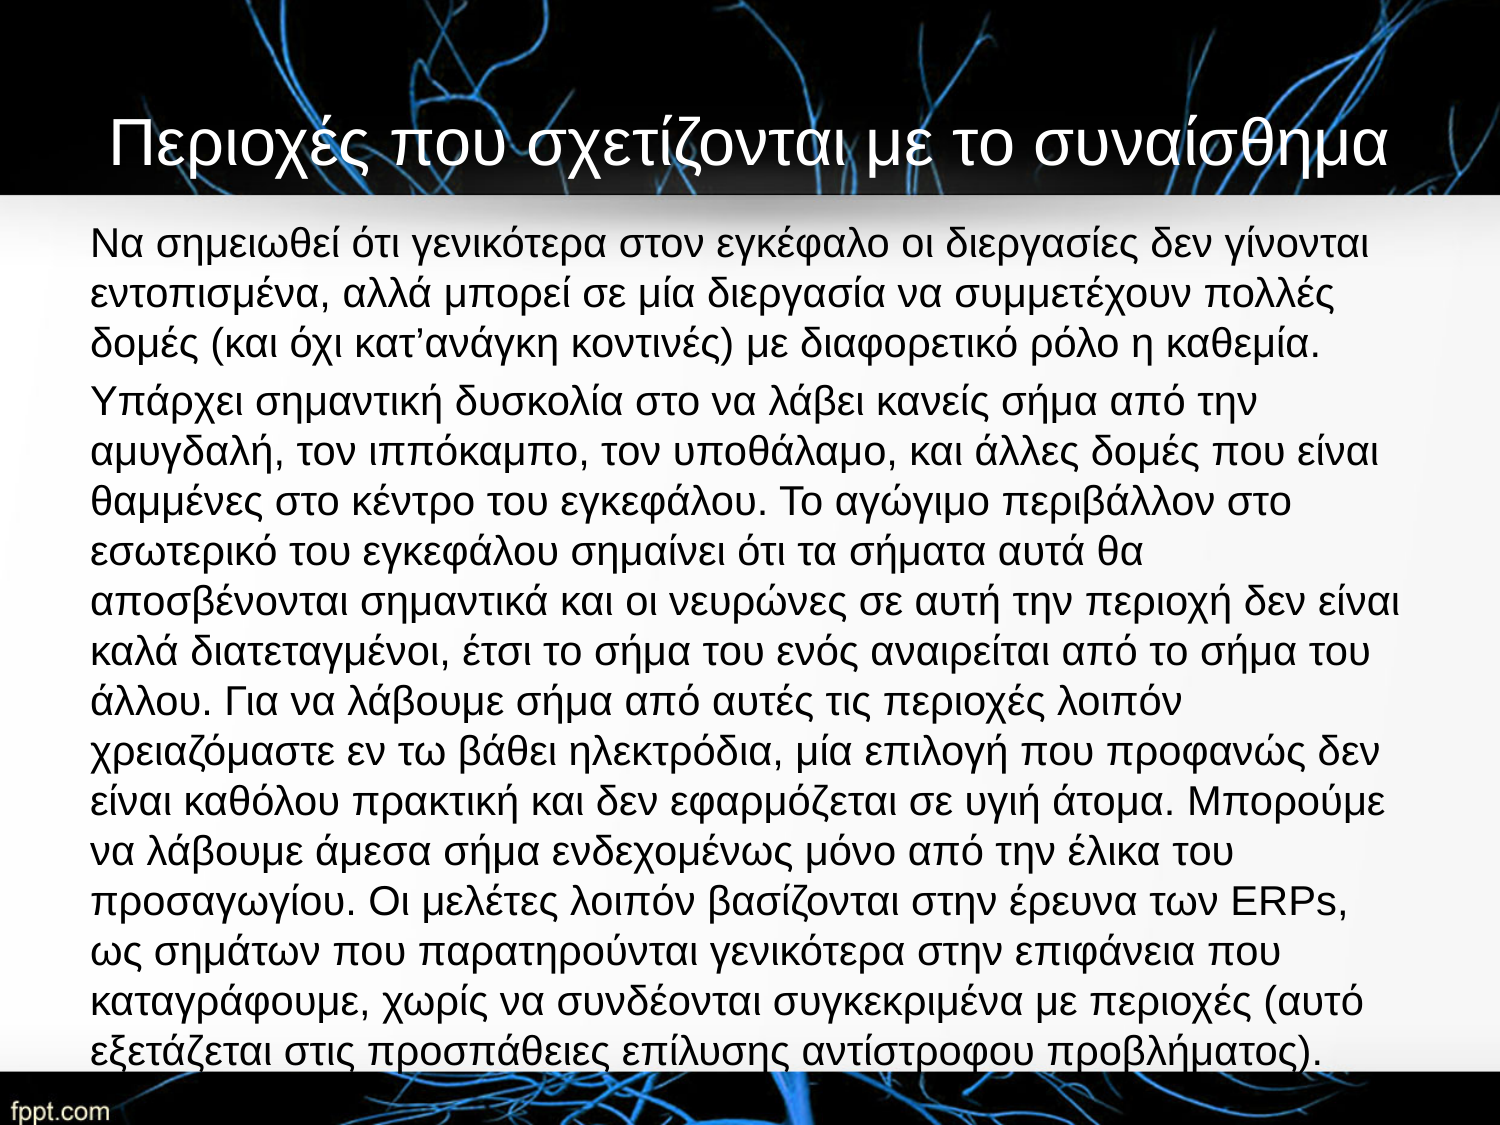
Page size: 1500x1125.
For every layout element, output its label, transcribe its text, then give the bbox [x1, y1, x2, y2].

picture [0, 0, 1500, 1125]
title Περιοχές που σχετίζονται με το συναίσθημα [75, 45, 1425, 208]
list Να σημειωθεί ότι γενικότερα στον εγκέφαλο οι διεργασίες δεν γίνονται εντοπισμένα, αλλά μπορεί σε μία διεργασία να συμμετέχουν πολλές δομές (και όχι κατ’ανάγκη κοντινές) με διαφορετικό ρόλο η καθεμία. Υπάρχει σημαντική δυσκολία στο να λάβει κανείς σήμα από την αμυγδαλή, τον ιππόκαμπο, τον υποθάλαμο, και άλλες δομές που είναι θαμμένες στο κέντρο του εγκεφάλου. Το αγώγιμο περιβάλλον στο εσωτερικό του εγκεφάλου σημαίνει ότι τα σήματα αυτά θα αποσβένονται σημαντικά και οι νευρώνες σε αυτή την περιοχή δεν είναι καλά διατεταγμένοι, έτσι το σήμα του ενός αναιρείται από το σήμα του άλλου. Για να λάβουμε σήμα από αυτές τις περιοχές λοιπόν χρειαζόμαστε εν τω βάθει ηλεκτρόδια, μία επιλογή που προφανώς δεν είναι καθόλου πρακτική και δεν εφαρμόζεται σε υγιή άτομα. Μπορούμε να λάβουμε άμεσα σήμα ενδεχομένως μόνο από την έλικα του προσαγωγίου. Οι μελέτες λοιπόν βασίζονται στην έρευνα των ERPs, ως σημάτων που παρατηρούνται γενικότερα στην επιφάνεια που καταγράφουμε, χωρίς να συνδέονται συγκεκριμένα με περιοχές (αυτό εξετάζεται στις προσπάθειες επίλυσης αντίστροφου προβλήματος). [75, 208, 1425, 951]
